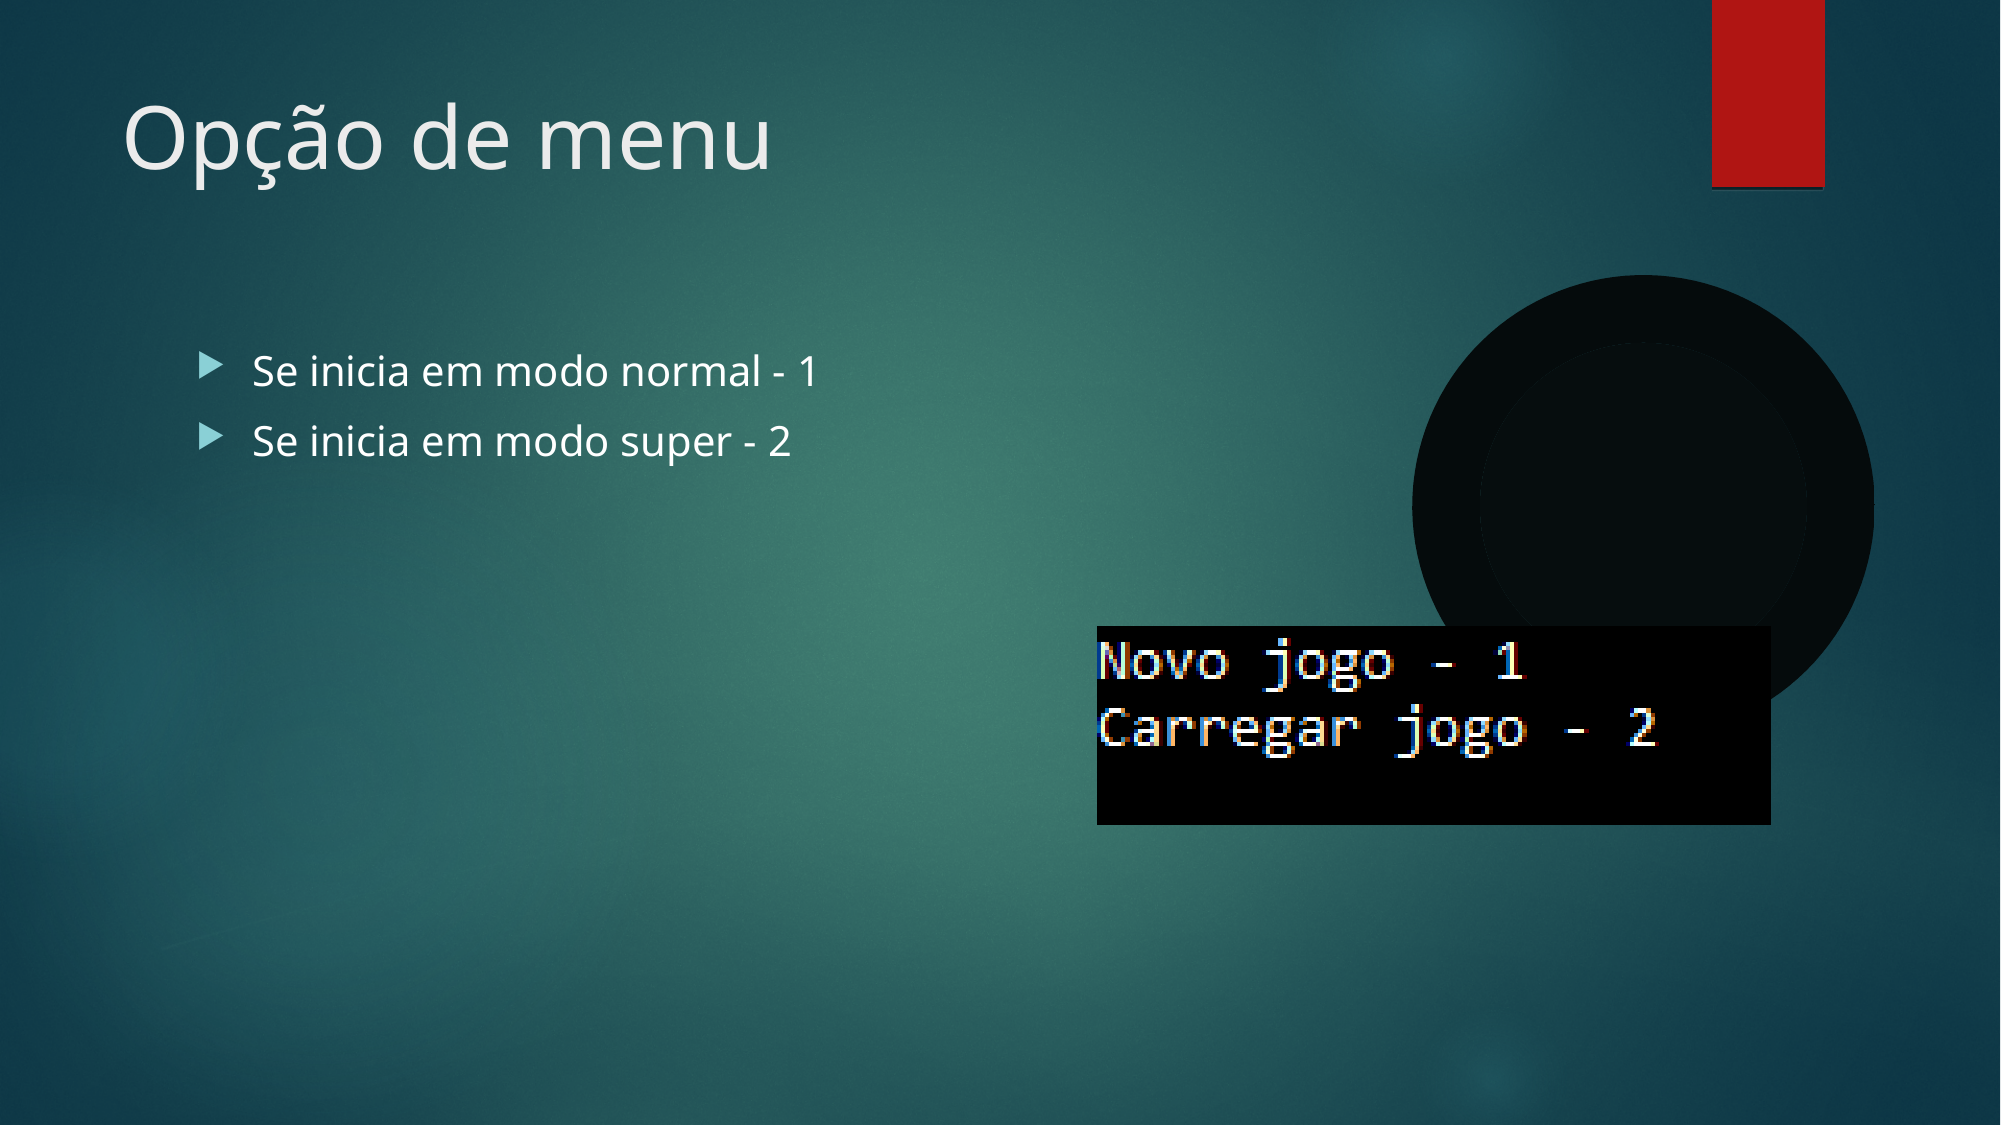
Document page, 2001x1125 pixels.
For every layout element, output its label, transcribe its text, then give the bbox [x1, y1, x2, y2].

title Opção de menu [106, 74, 1649, 305]
list Se inicia em modo normal - 1 Se inicia em modo super - 2 [181, 336, 1649, 1026]
picture [1097, 626, 1771, 826]
